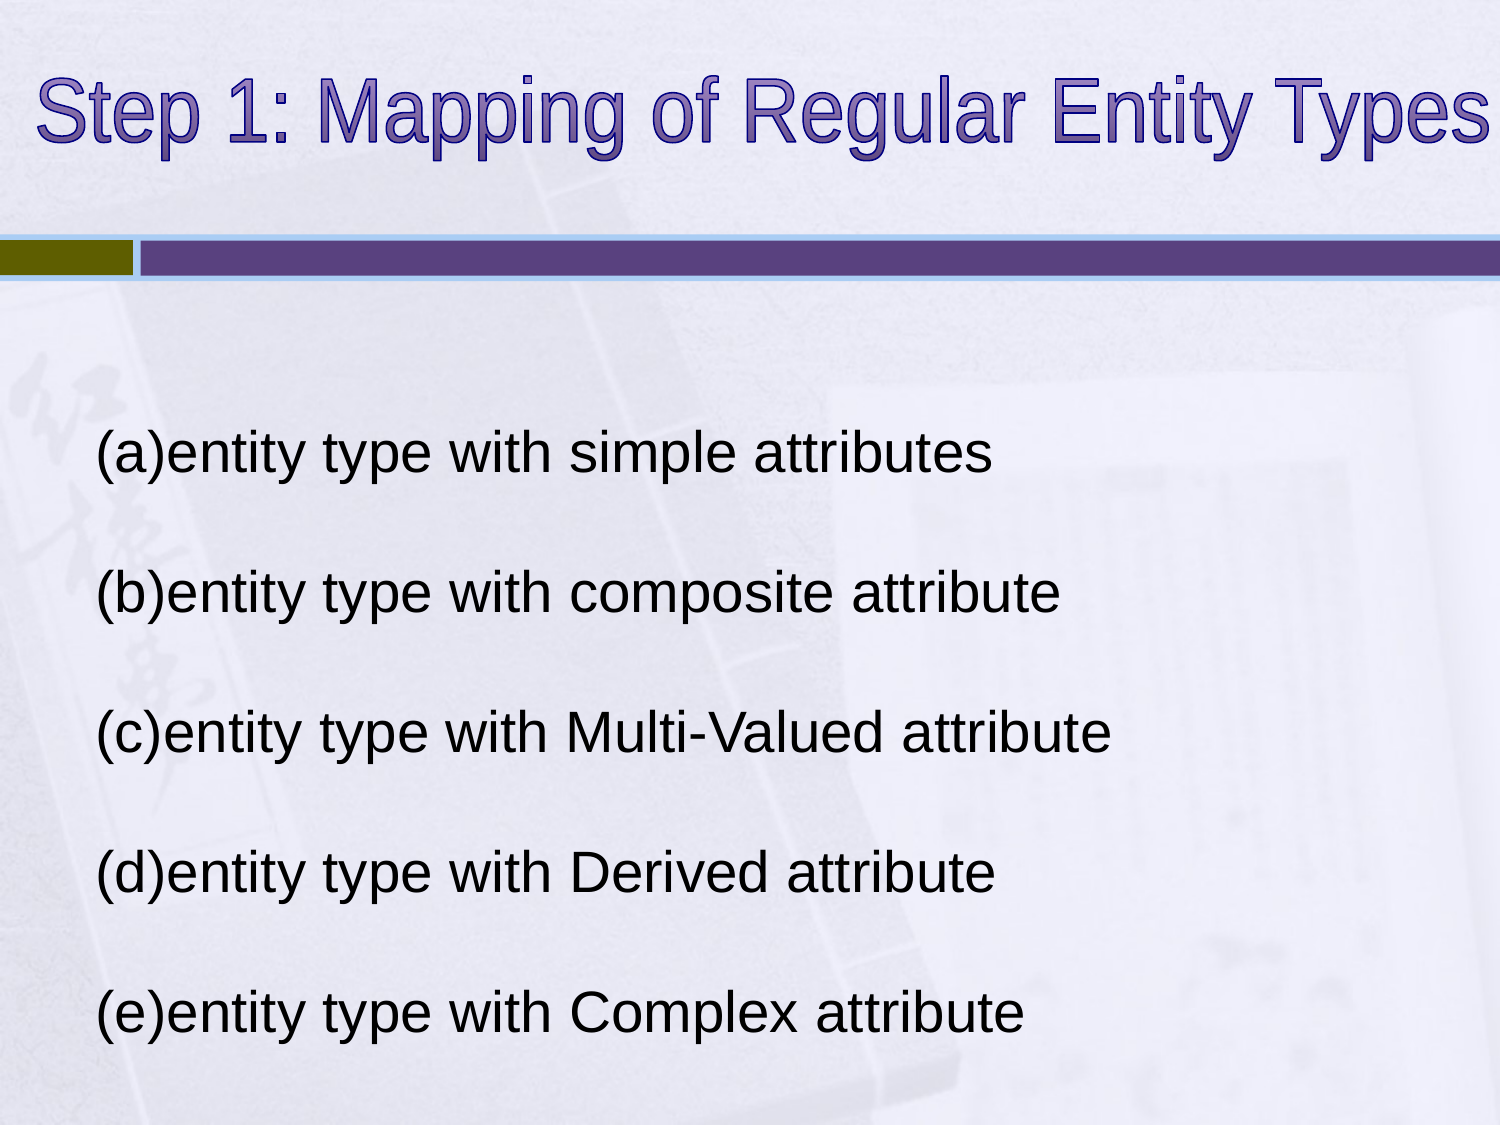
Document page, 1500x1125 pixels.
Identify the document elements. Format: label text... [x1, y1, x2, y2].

text_box Step 1: Mapping of Regular Entity Types [433, 92, 471, 161]
text_box Step 1: Mapping of Regular Entity Types [653, 92, 693, 143]
text_box Step 1: Mapping of Regular Entity Types [585, 92, 623, 161]
text_box Step 1: Mapping of Regular Entity Types [1452, 92, 1489, 143]
text_box entity type with simple attributes entity type with composite attribute entity type with Multi-Valued attribute entity type with Derived attribute entity type with Complex attribute [72, 329, 1356, 1060]
text_box Step 1: Mapping of Regular Entity Types [1319, 93, 1360, 161]
text_box Step 1: Mapping of Regular Entity Types [1004, 92, 1025, 142]
text_box Step 1: Mapping of Regular Entity Types [89, 82, 111, 143]
text_box Step 1: Mapping of Regular Entity Types [386, 92, 429, 143]
text_box Step 1: Mapping of Regular Entity Types [1190, 82, 1253, 161]
text_box Step 1: Mapping of Regular Entity Types [957, 92, 999, 143]
text_box Step 1: Mapping of Regular Entity Types [230, 79, 266, 142]
text_box Step 1: Mapping of Regular Entity Types [895, 93, 931, 143]
text_box Step 1: Mapping of Regular Entity Types [848, 92, 885, 161]
text_box Step 1: Mapping of Regular Entity Types [1408, 92, 1447, 143]
text_box Step 1: Mapping of Regular Entity Types [161, 92, 199, 161]
text_box Step 1: Mapping of Regular Entity Types [478, 92, 516, 161]
text_box Step 1: Mapping of Regular Entity Types [1055, 79, 1100, 142]
text_box Step 1: Mapping of Regular Entity Types [1275, 79, 1322, 142]
text_box Step 1: Mapping of Regular Entity Types [37, 78, 85, 143]
text_box Step 1: Mapping of Regular Entity Types [1365, 92, 1402, 161]
text_box Step 1: Mapping of Regular Entity Types [114, 92, 153, 143]
text_box Step 1: Mapping of Regular Entity Types [696, 75, 719, 142]
text_box Step 1: Mapping of Regular Entity Types [1108, 92, 1144, 142]
text_box Step 1: Mapping of Regular Entity Types [747, 79, 796, 142]
text_box Step 1: Mapping of Regular Entity Types [321, 79, 377, 142]
text_box Step 1: Mapping of Regular Entity Types [1149, 82, 1171, 143]
text_box Step 1: Mapping of Regular Entity Types [803, 92, 842, 143]
picture [0, 0, 1500, 234]
text_box Step 1: Mapping of Regular Entity Types [542, 92, 577, 142]
picture [0, 282, 1500, 1125]
